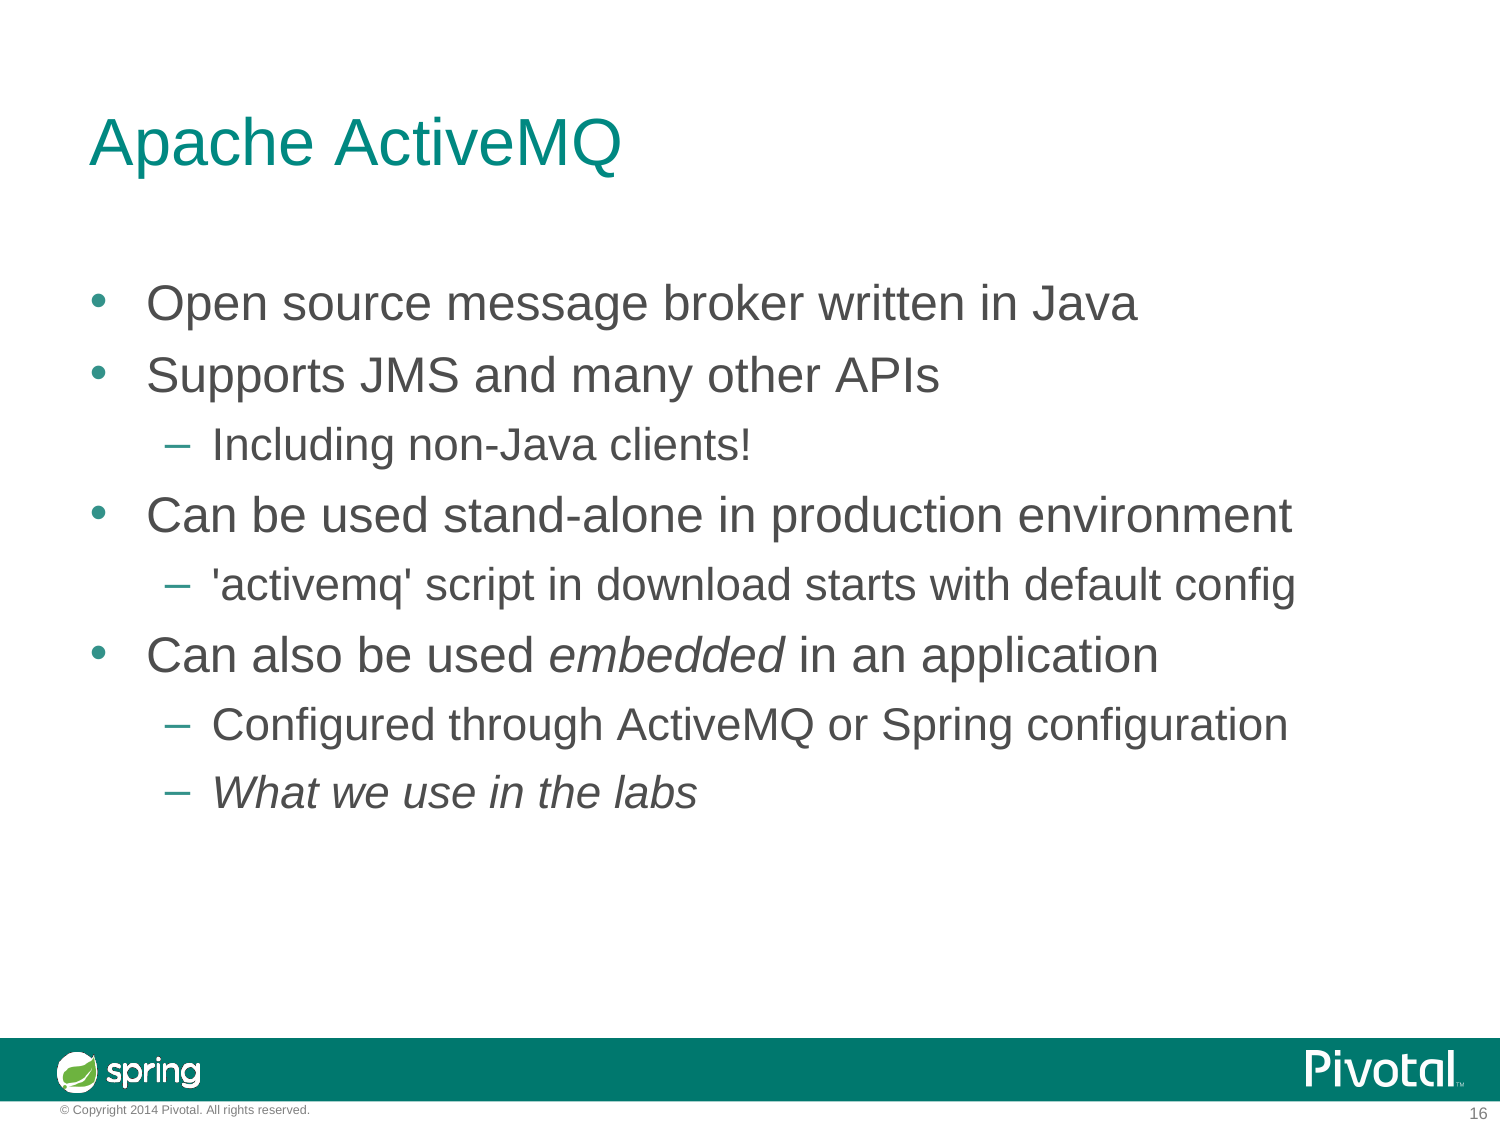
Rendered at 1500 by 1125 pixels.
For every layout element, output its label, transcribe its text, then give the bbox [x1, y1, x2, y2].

list Open source message broker written in Java Supports JMS and many other APIs Including non-Java clients! Can be used stand-alone in production environment 'activemq' script in download starts with default config Can also be used embedded in an application Configured through ActiveMQ or Spring configuration What we use in the labs [75, 262, 1426, 1005]
picture [32, 1041, 210, 1103]
picture [1306, 1050, 1464, 1087]
title Apache ActiveMQ [75, 45, 1426, 233]
